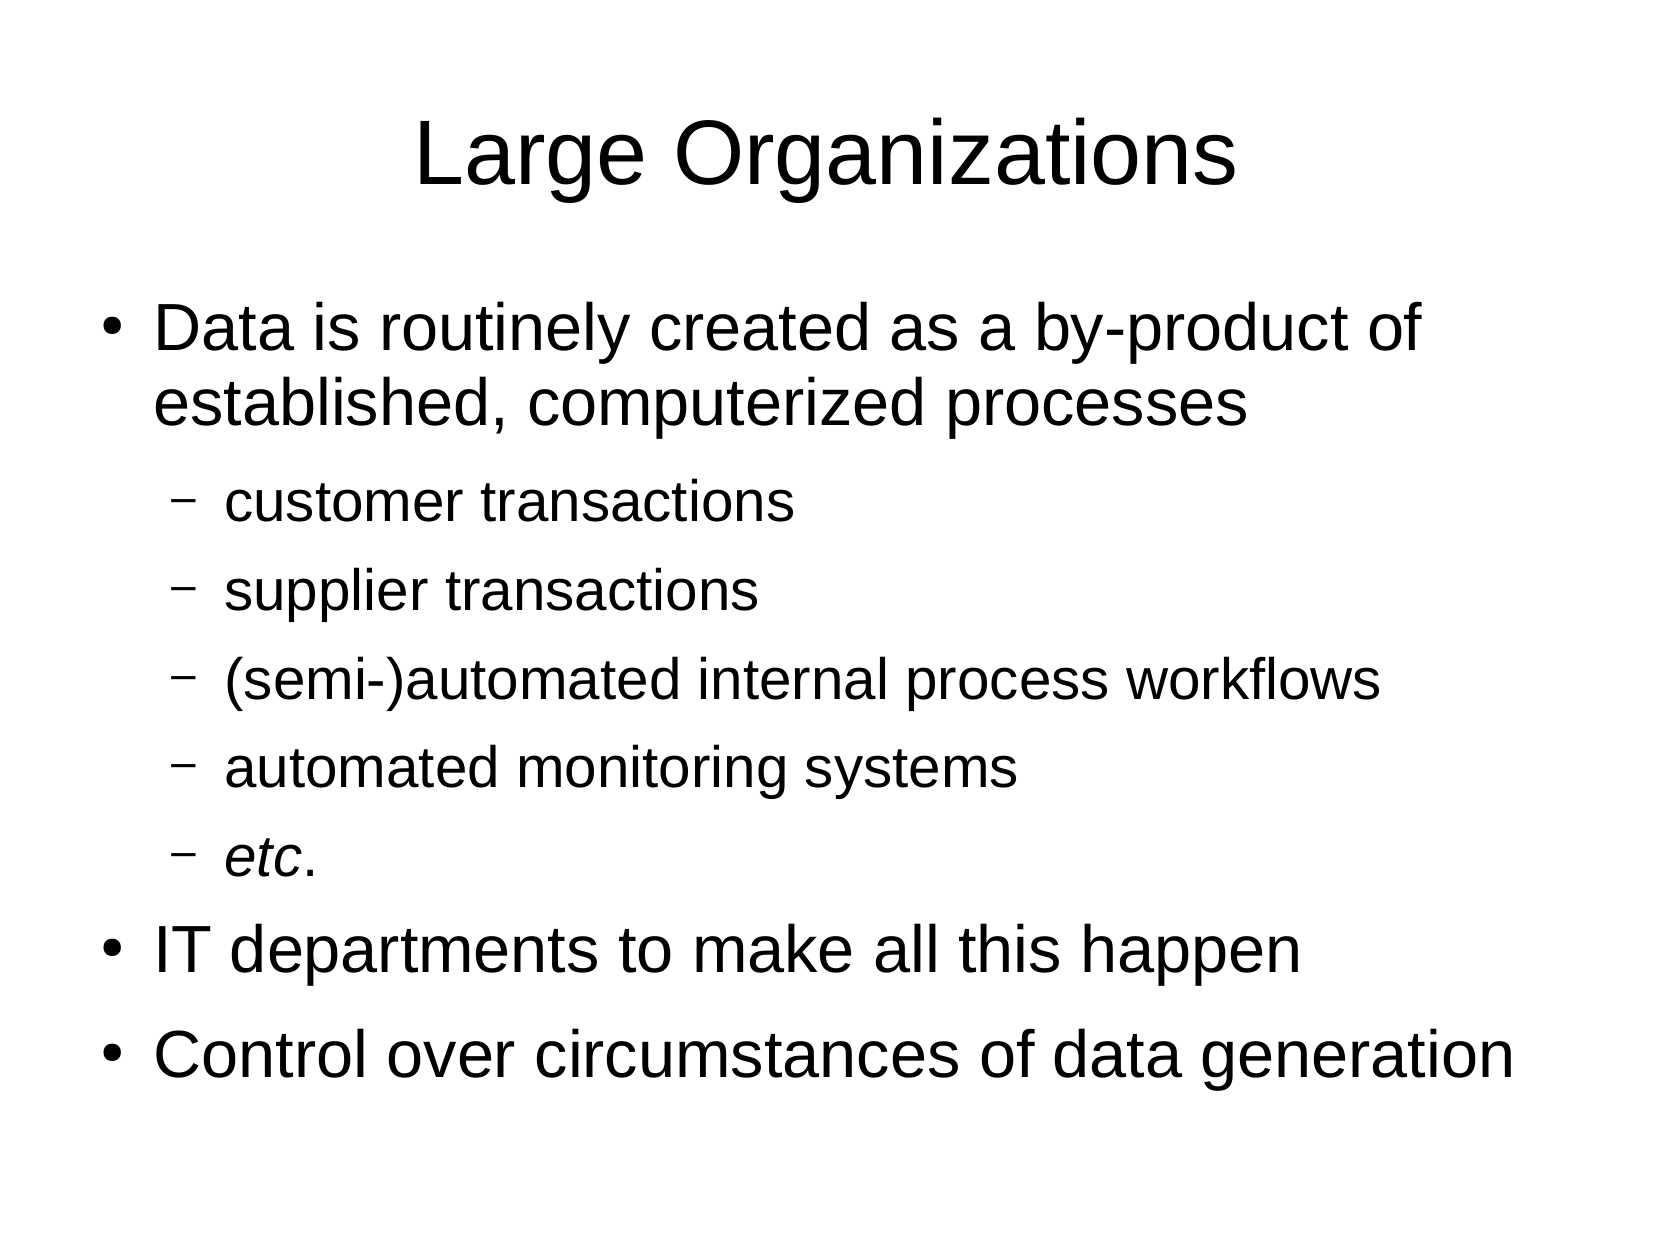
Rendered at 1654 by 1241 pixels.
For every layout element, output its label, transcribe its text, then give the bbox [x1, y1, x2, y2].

list Data is routinely created as a by-product of established, computerized processes customer transactions supplier transactions (semi-)automated internal process workflows automated monitoring systems etc. IT departments to make all this happen Control over circumstances of data generation [82, 290, 1571, 1109]
title Large Organizations [82, 49, 1571, 257]
